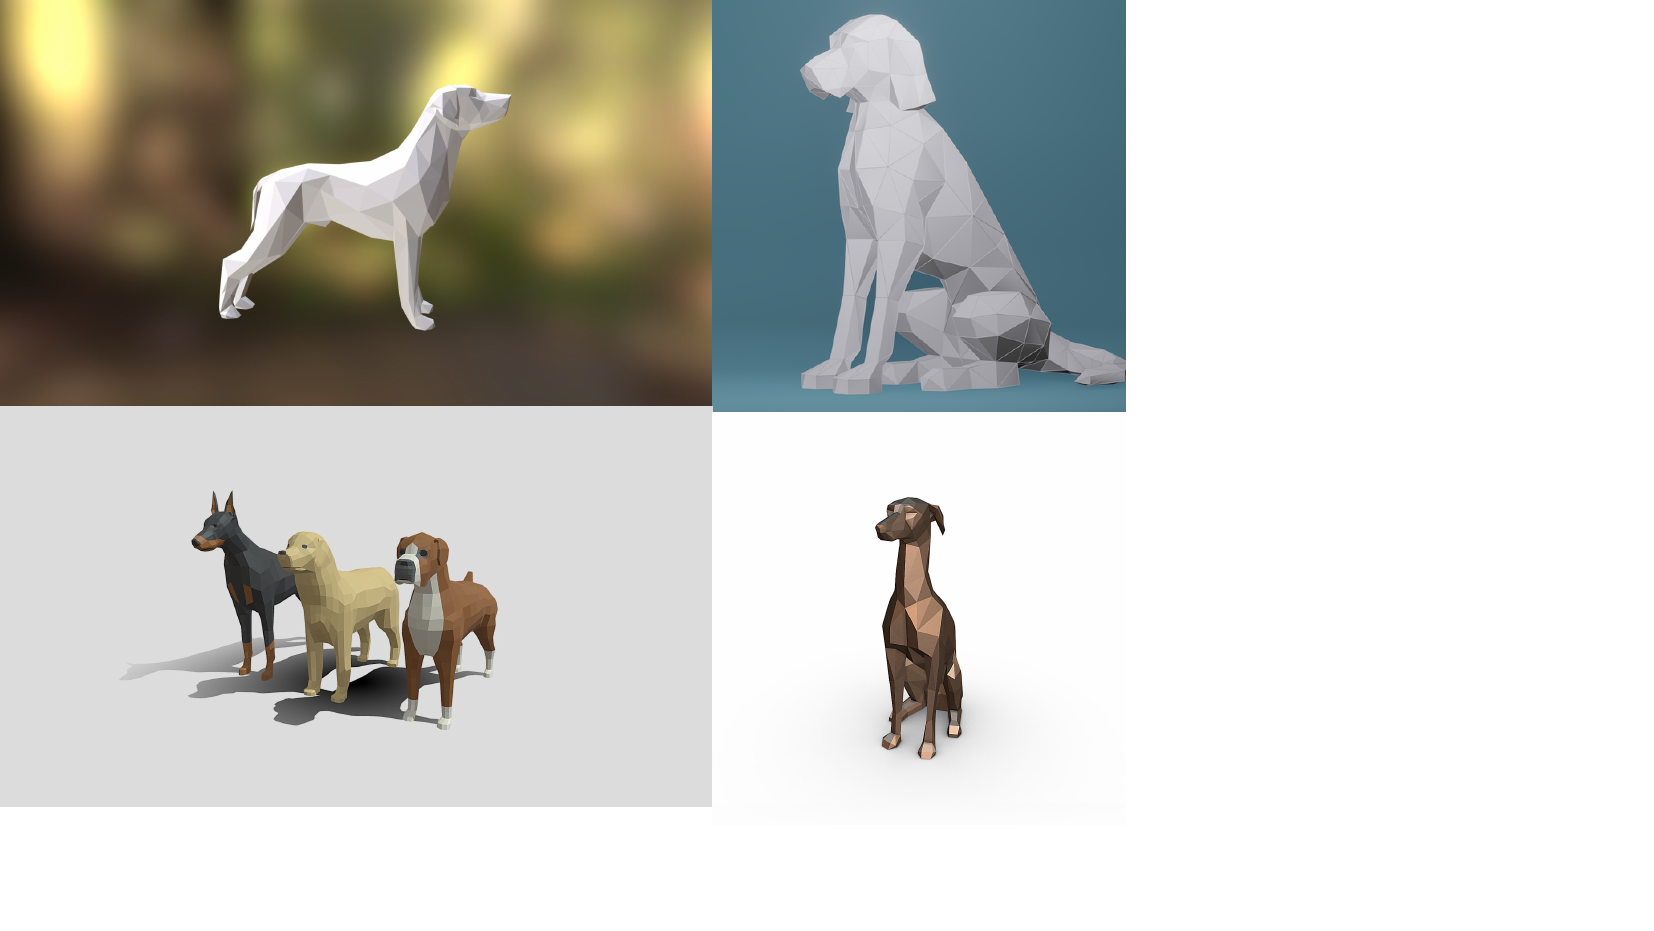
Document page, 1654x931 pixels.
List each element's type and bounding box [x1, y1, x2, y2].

picture [0, 0, 1126, 826]
